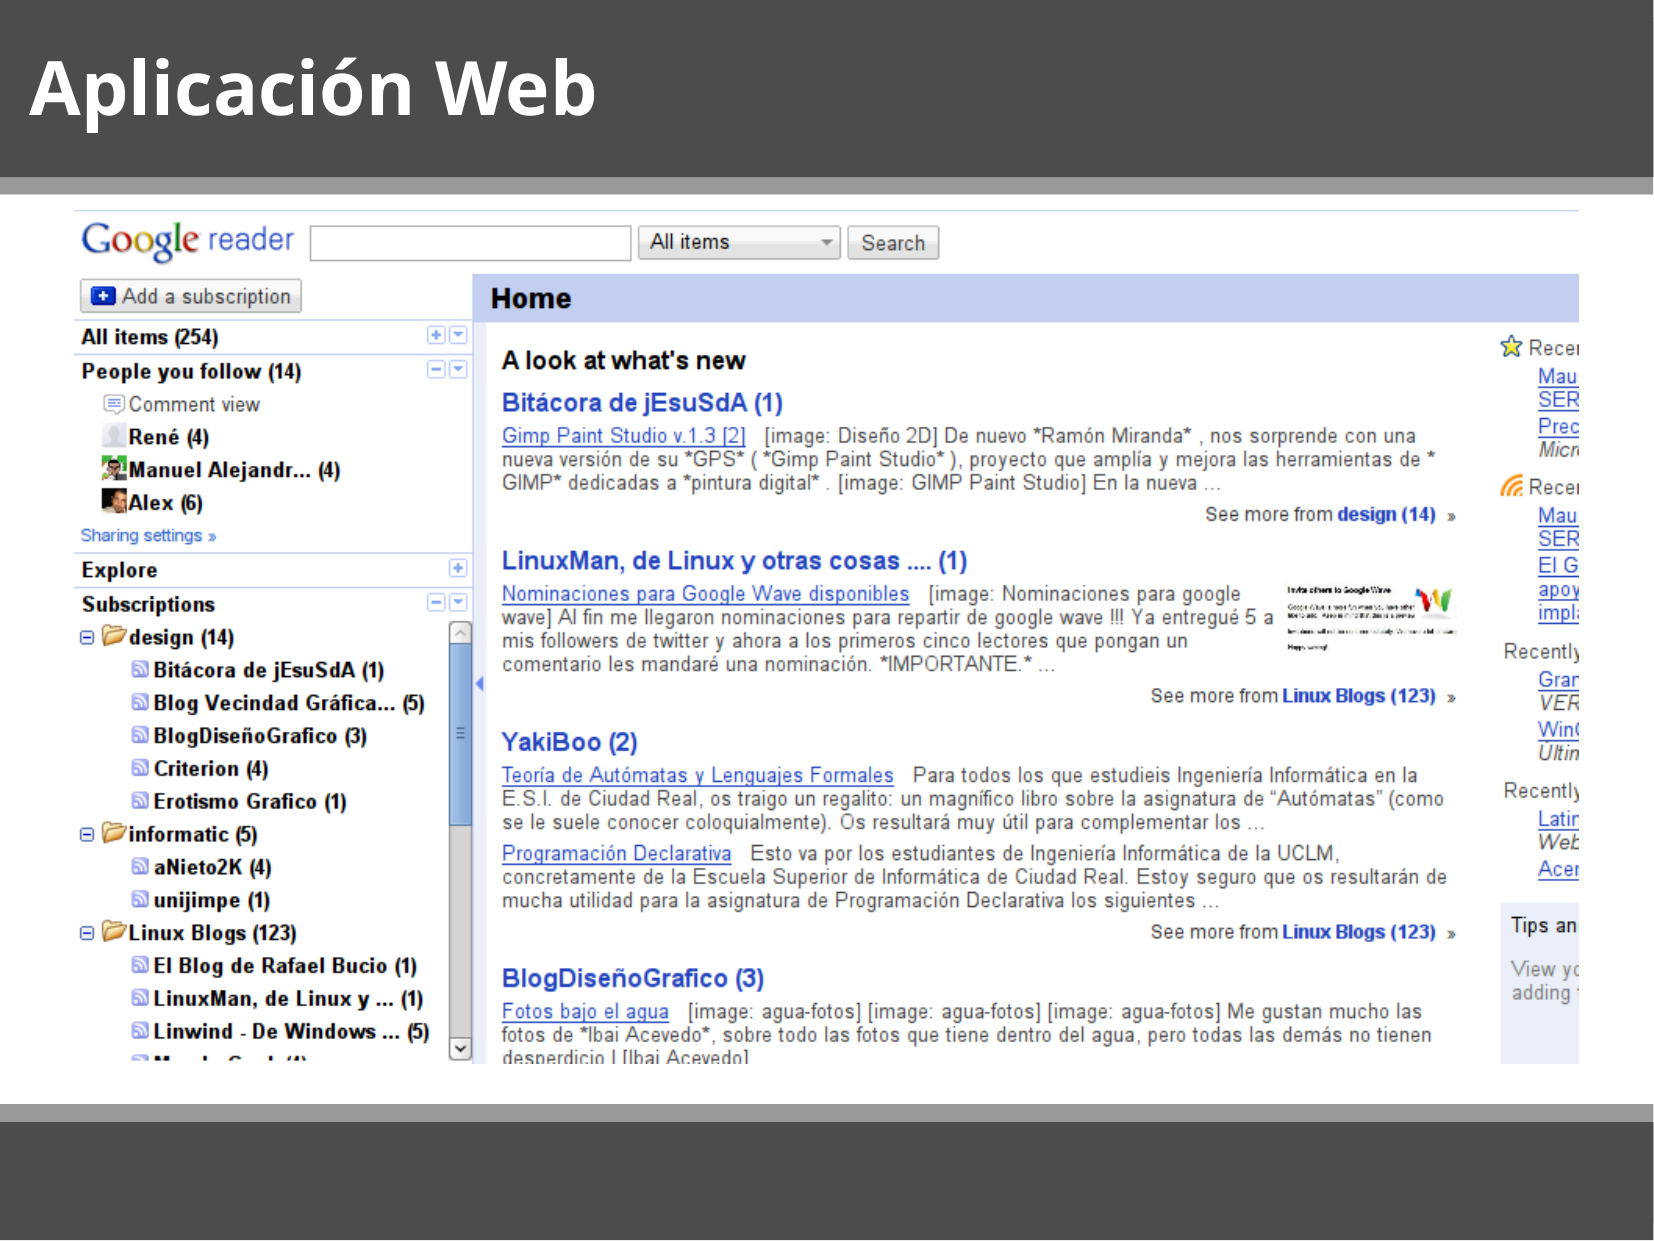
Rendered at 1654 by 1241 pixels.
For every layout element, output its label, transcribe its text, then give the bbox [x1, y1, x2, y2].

picture [74, 210, 1579, 1064]
title Aplicación Web [29, 15, 1654, 158]
